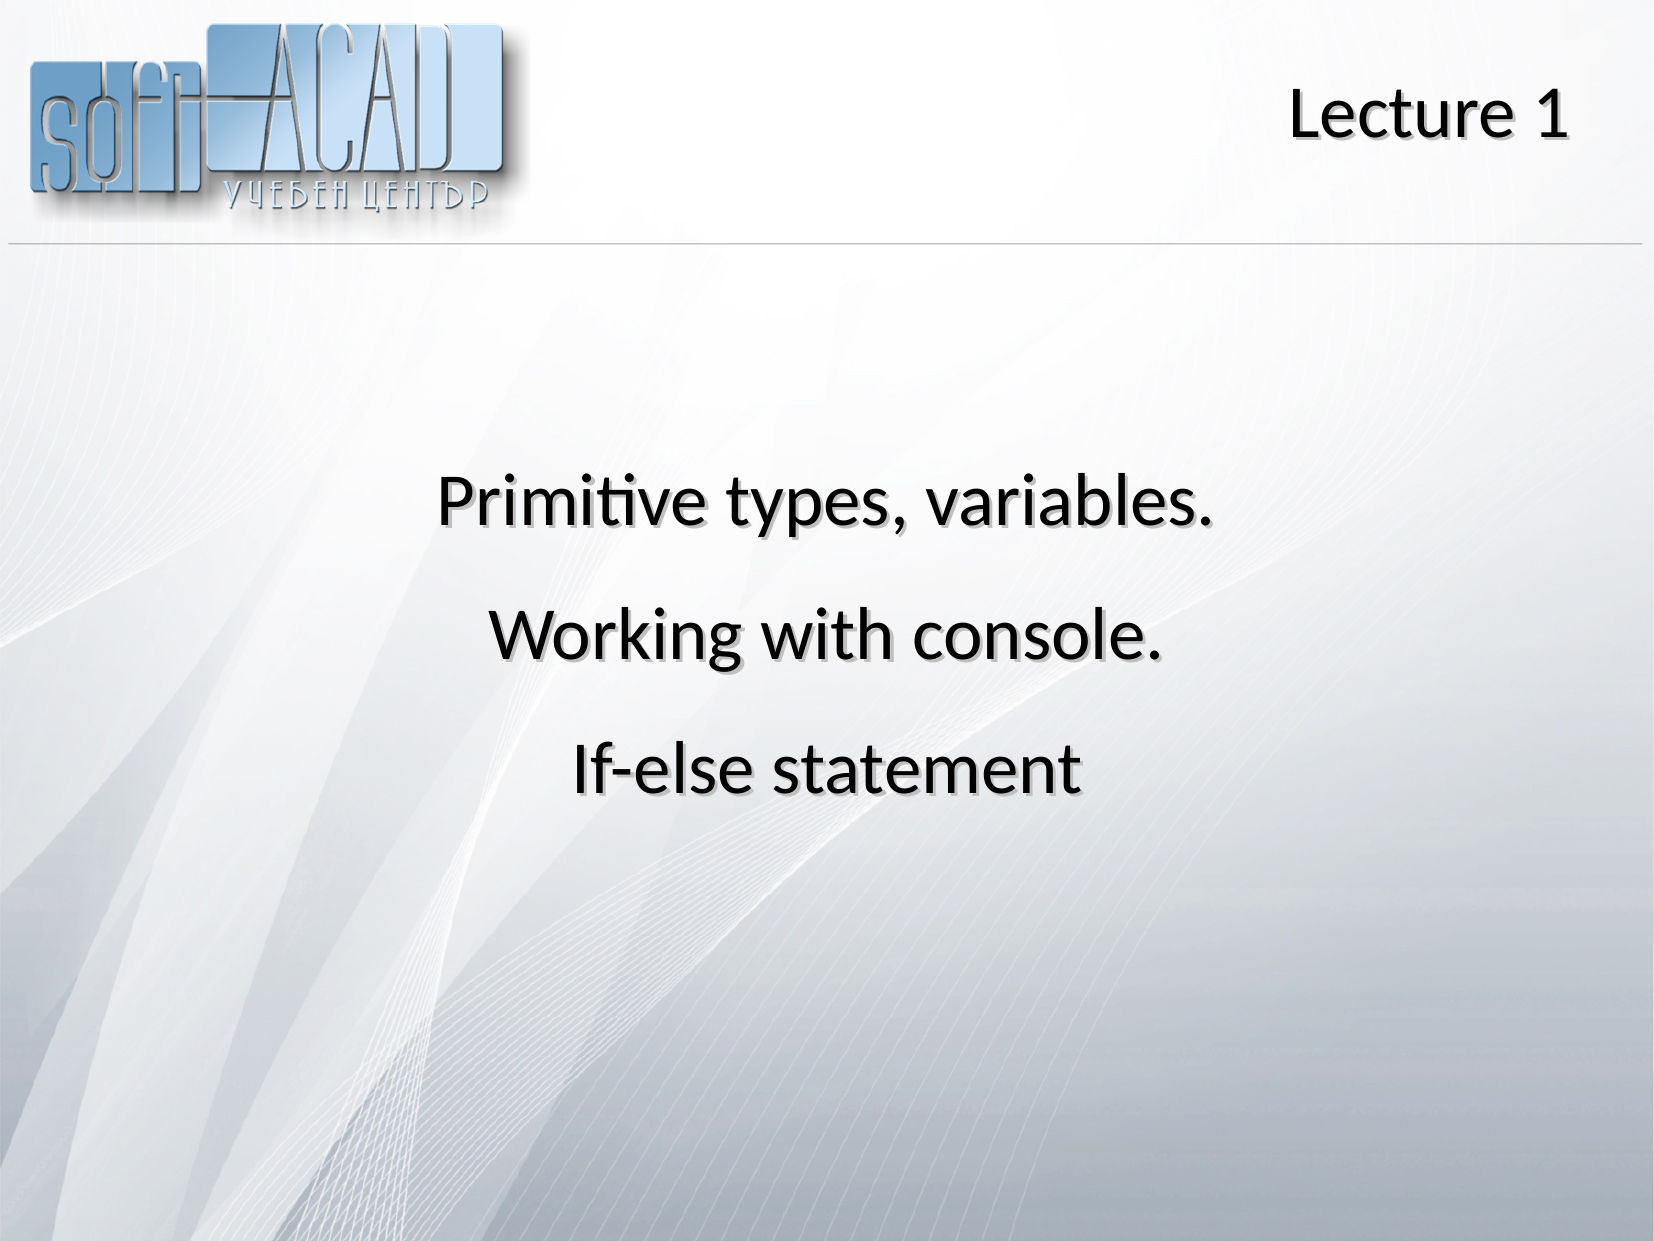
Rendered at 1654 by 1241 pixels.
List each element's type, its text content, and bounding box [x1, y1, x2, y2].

picture [0, 0, 1654, 1241]
title Lecture 1 [531, 0, 1571, 237]
text_box Primitive types, variables. Working with console. If-else statement [59, 469, 1595, 1241]
